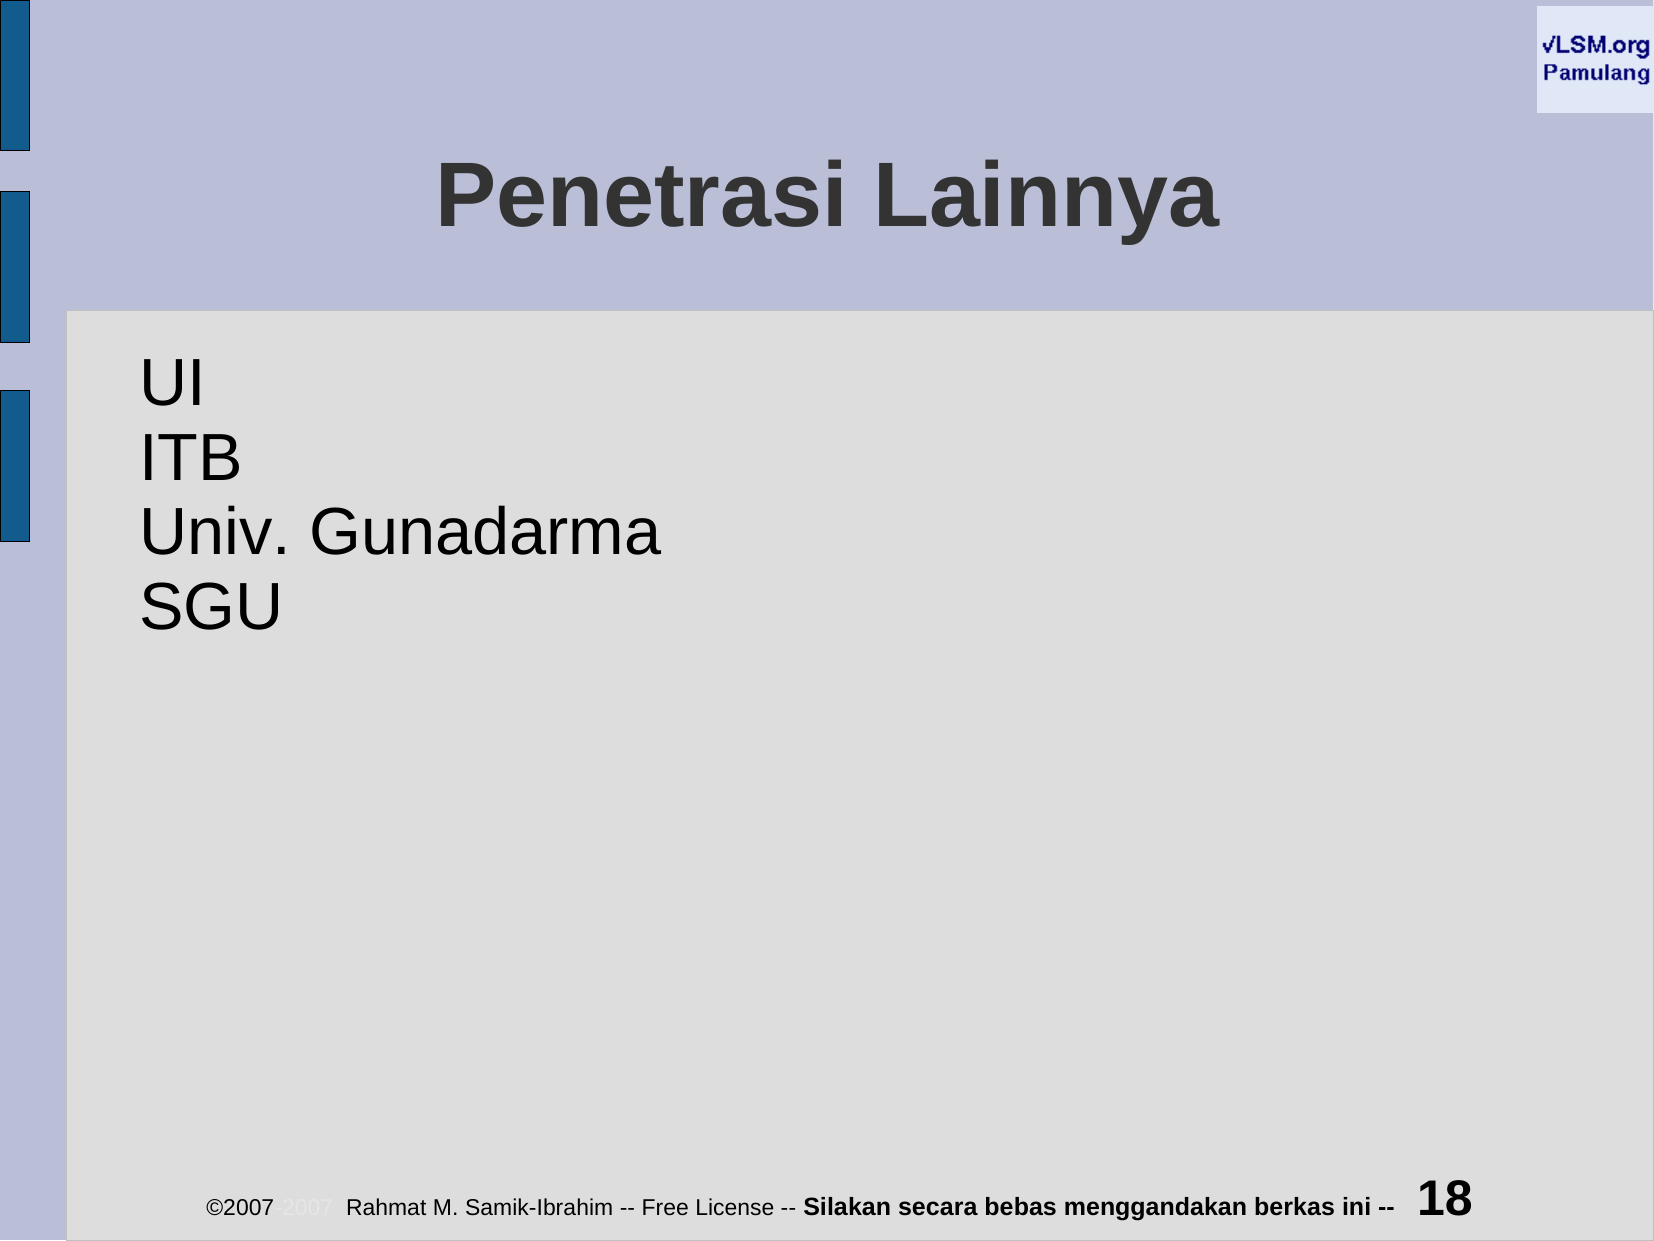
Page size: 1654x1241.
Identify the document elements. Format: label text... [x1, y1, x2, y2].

picture [1537, 6, 1654, 113]
list UI ITB Univ. Gunadarma SGU [121, 344, 1534, 1112]
title Penetrasi Lainnya [121, 98, 1534, 291]
